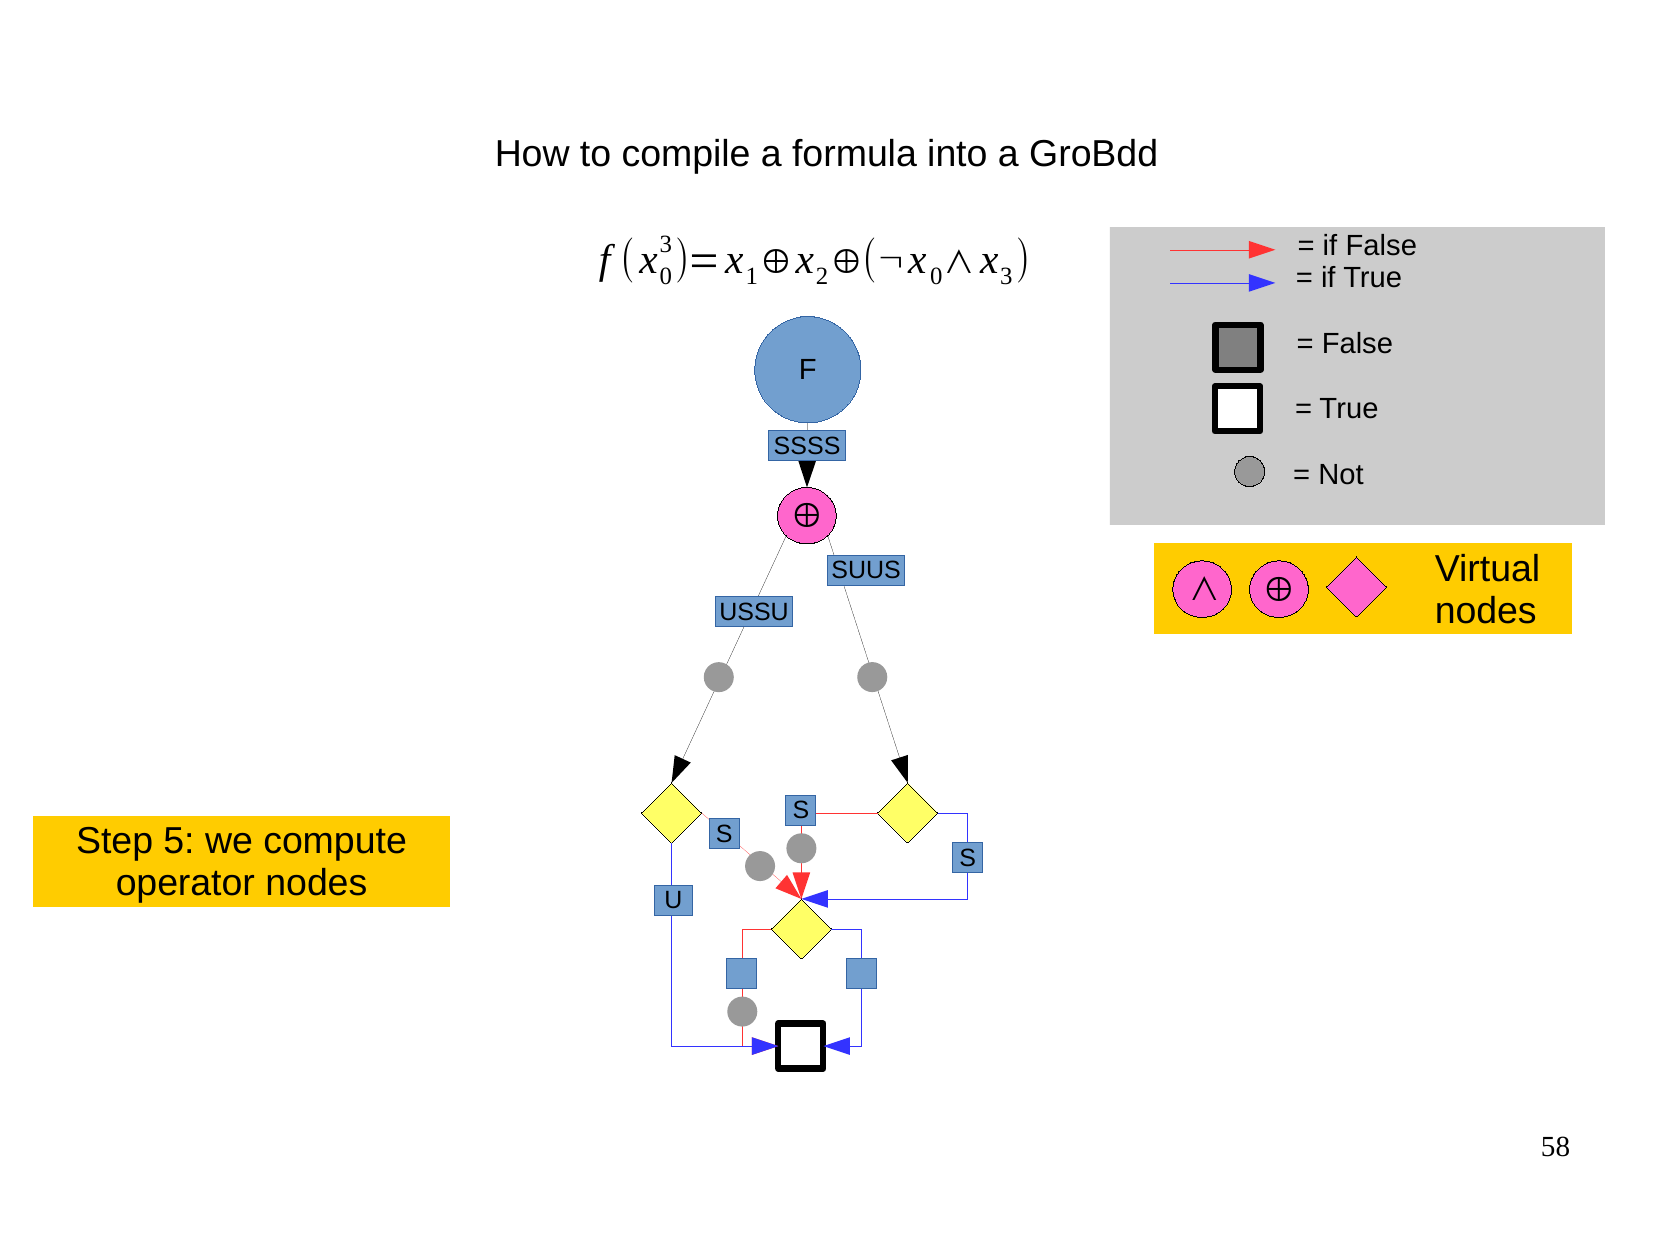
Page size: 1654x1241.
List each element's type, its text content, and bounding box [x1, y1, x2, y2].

text_box U [654, 885, 693, 916]
text_box [771, 899, 832, 959]
text_box [846, 958, 877, 989]
chart [1181, 563, 1229, 610]
chart [590, 257, 1036, 289]
chart [782, 490, 830, 537]
text_box Virtual nodes [1420, 540, 1571, 639]
text_box [1215, 324, 1261, 370]
text_box SUUS [827, 555, 905, 586]
text_box [1154, 543, 1420, 634]
text_box SSSS [768, 430, 846, 461]
text_box [857, 662, 888, 693]
text_box = if False = if True = False = True = Not [1109, 227, 1605, 525]
text_box USSU [715, 596, 793, 627]
text_box F [754, 316, 861, 423]
text_box S [709, 818, 740, 849]
text_box [1215, 386, 1261, 432]
text_box [787, 537, 826, 544]
text_box S [952, 842, 983, 873]
text_box [745, 851, 776, 882]
text_box [1234, 456, 1265, 487]
text_box [777, 500, 782, 531]
text_box [786, 833, 817, 864]
text_box [830, 498, 837, 533]
text_box [703, 662, 734, 693]
chart [1254, 563, 1302, 610]
text_box [726, 958, 757, 989]
text_box [877, 782, 938, 843]
text_box S [785, 795, 816, 826]
text_box [778, 1023, 824, 1069]
text_box [641, 782, 701, 843]
text_box Step 5: we compute operator nodes [33, 816, 450, 907]
text_box [727, 996, 758, 1027]
title How to compile a formula into a GroBdd [82, 49, 1571, 257]
